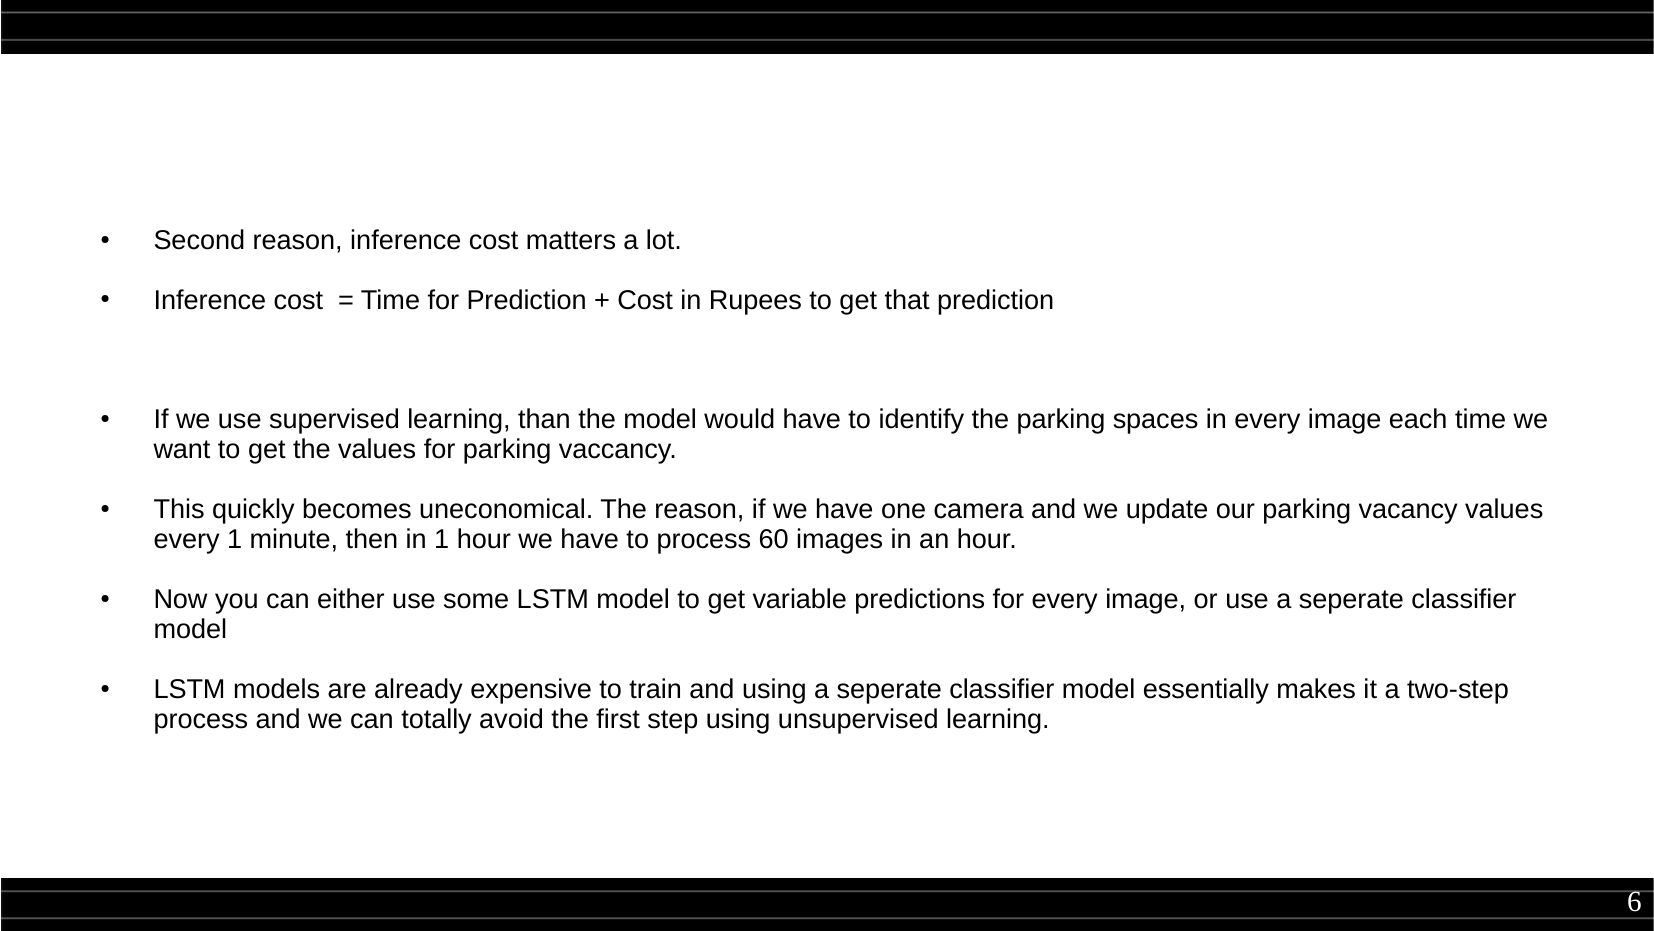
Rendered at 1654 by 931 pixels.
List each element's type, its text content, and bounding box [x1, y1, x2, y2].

list Second reason, inference cost matters a lot. Inference cost = Time for Prediction + Cost in Rupees to get that prediction If we use supervised learning, than the model would have to identify the parking spaces in every image each time we want to get the values for parking vaccancy. This quickly becomes uneconomical. The reason, if we have one camera and we update our parking vacancy values every 1 minute, then in 1 hour we have to process 60 images in an hour. Now you can either use some LSTM model to get variable predictions for every image, or use a seperate classifier model LSTM models are already expensive to train and using a seperate classifier model essentially makes it a two-step process and we can totally avoid the first step using unsupervised learning. [82, 165, 1571, 875]
picture [1, 878, 1654, 931]
picture [1, 0, 1654, 54]
